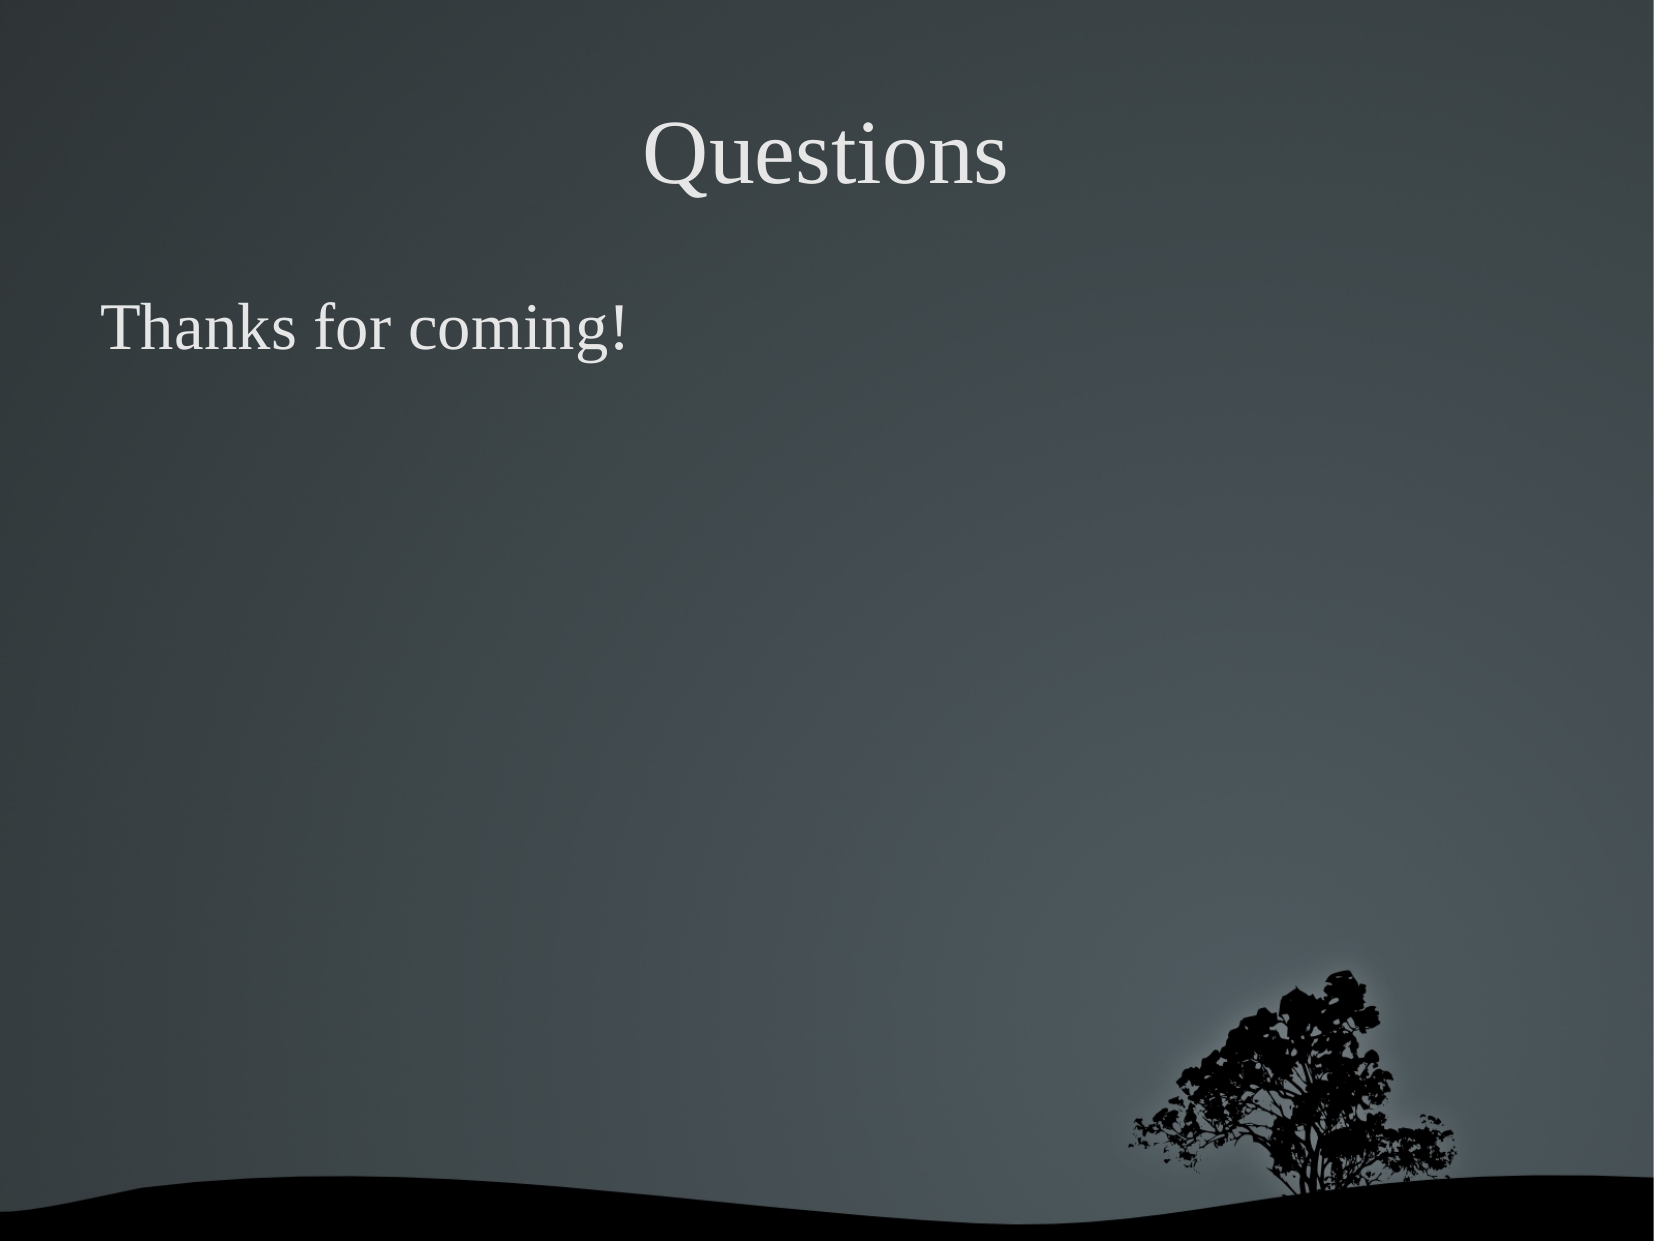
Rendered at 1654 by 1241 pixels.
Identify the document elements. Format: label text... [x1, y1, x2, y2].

list Thanks for coming! [82, 290, 1571, 1094]
title Questions [82, 56, 1571, 250]
picture [0, 0, 1654, 1241]
